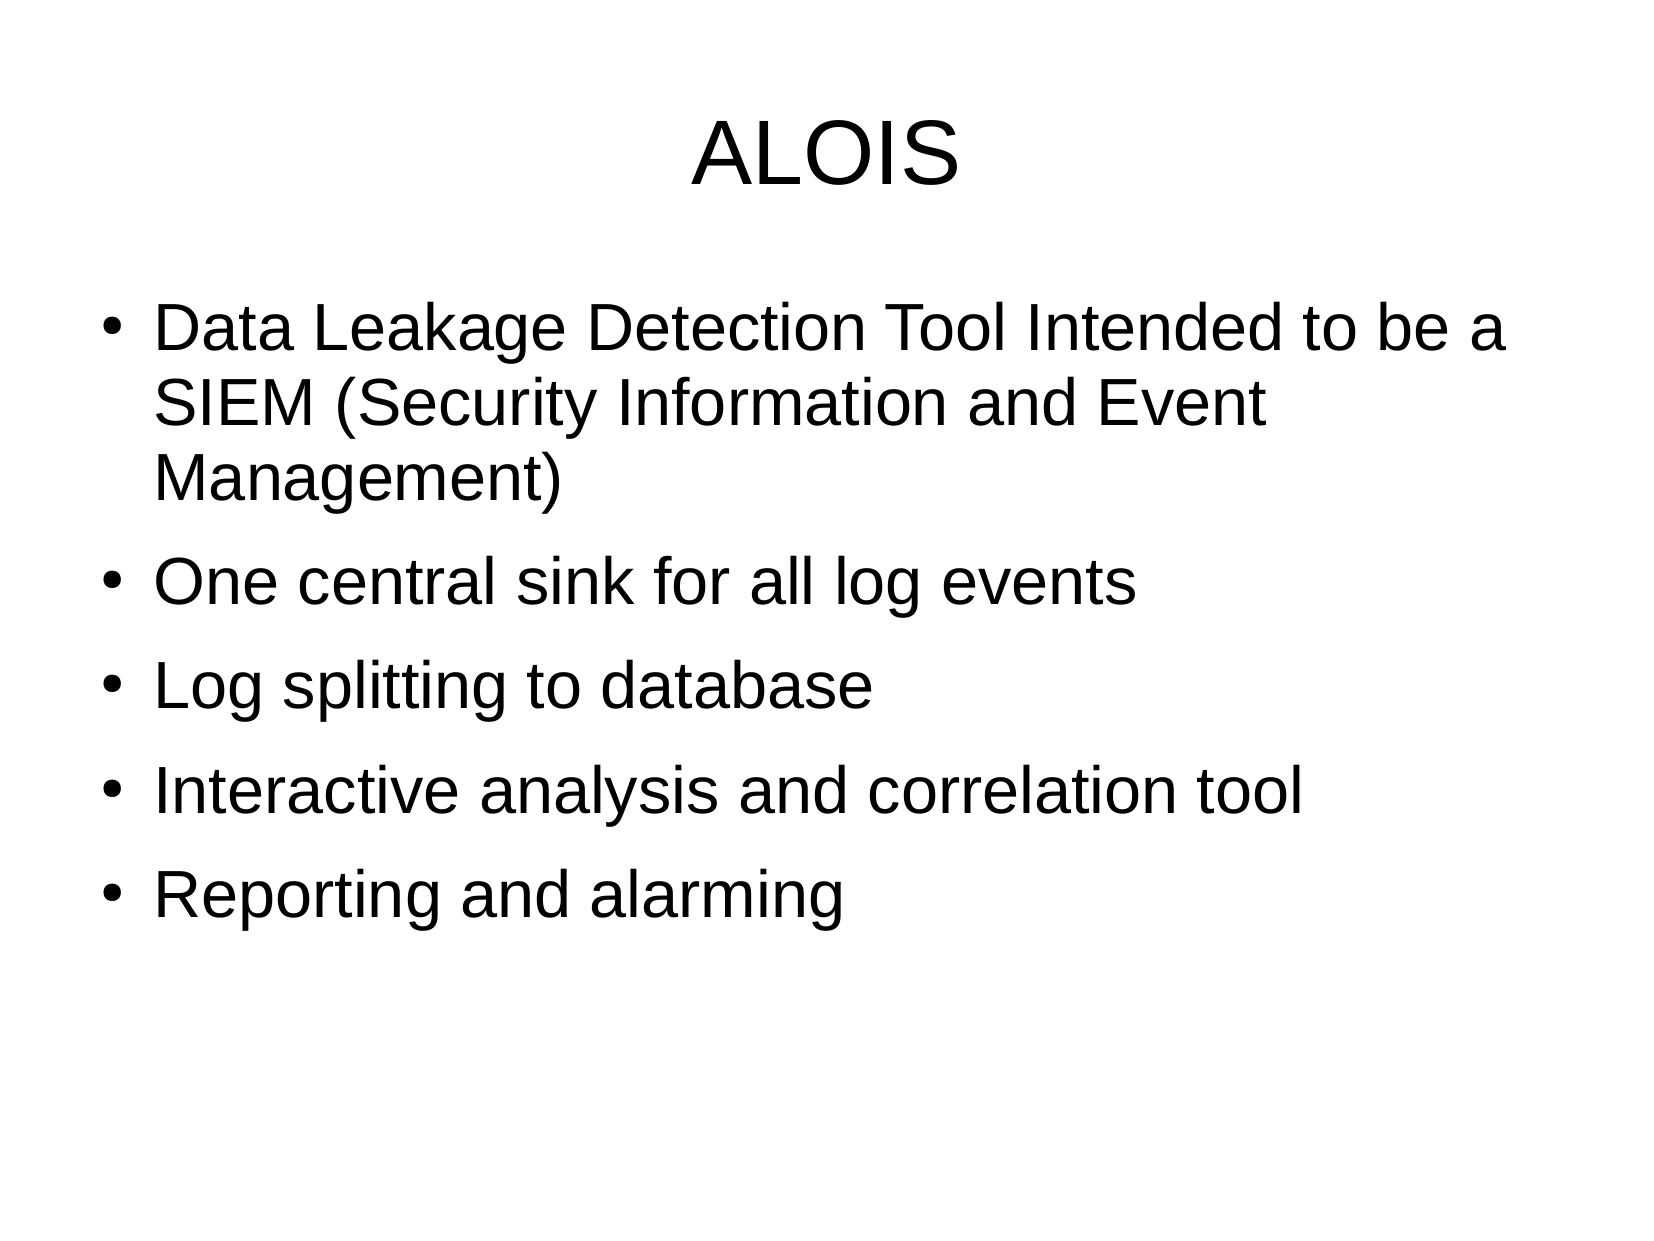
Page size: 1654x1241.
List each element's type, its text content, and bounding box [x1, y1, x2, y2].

title ALOIS [82, 56, 1571, 250]
list Data Leakage Detection Tool Intended to be a SIEM (Security Information and Event Management) One central sink for all log events Log splitting to database Interactive analysis and correlation tool Reporting and alarming [82, 290, 1571, 1109]
